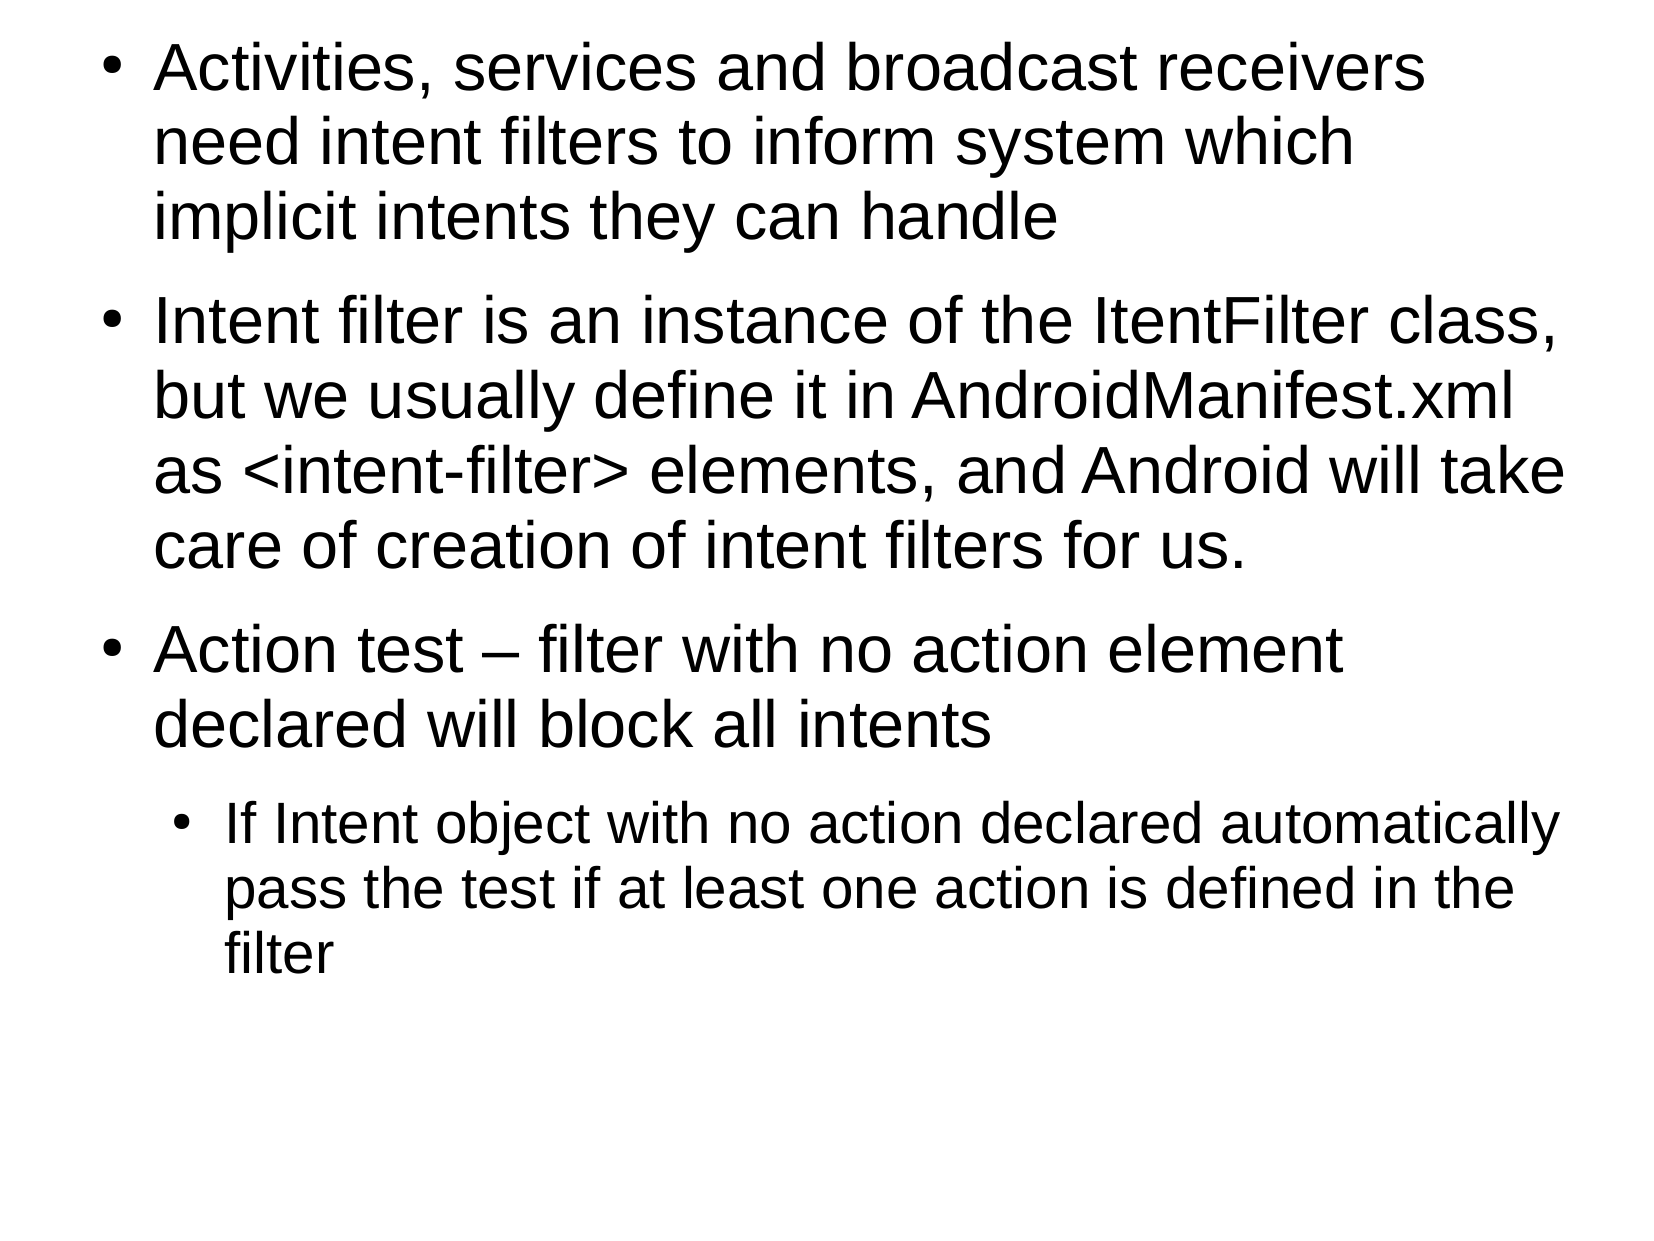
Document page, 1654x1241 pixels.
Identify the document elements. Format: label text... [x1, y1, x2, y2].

list Activities, services and broadcast receivers need intent filters to inform system which implicit intents they can handle Intent filter is an instance of the ItentFilter class, but we usually define it in AndroidManifest.xml as <intent-filter> elements, and Android will take care of creation of intent filters for us. Action test – filter with no action element declared will block all intents If Intent object with no action declared automatically pass the test if at least one action is defined in the filter [82, 29, 1571, 1109]
